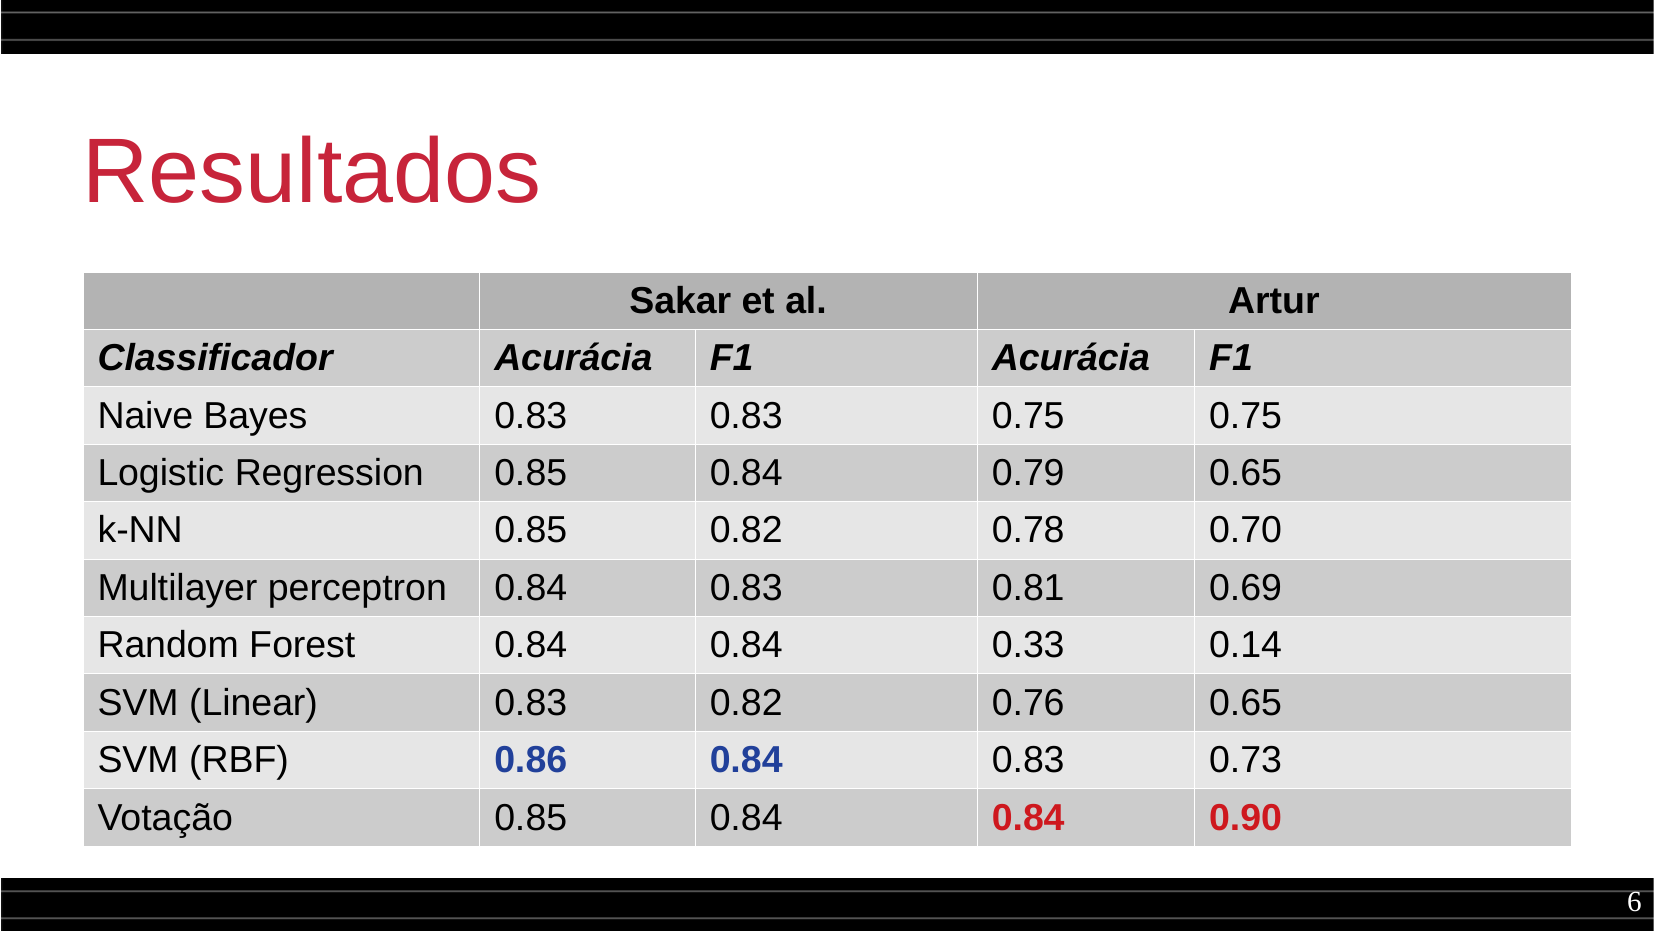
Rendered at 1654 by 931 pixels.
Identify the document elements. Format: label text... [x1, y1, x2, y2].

table_cell 0.83 [480, 387, 695, 444]
table_cell 0.85 [480, 789, 695, 846]
table_header Artur [978, 273, 1571, 329]
table_cell Logistic Regression [84, 445, 479, 501]
table_cell Multilayer perceptron [84, 560, 479, 616]
table_cell 0.90 [1195, 789, 1571, 846]
table_cell SVM (RBF) [84, 732, 479, 788]
table_cell Acurácia [480, 330, 695, 386]
table_cell 0.85 [480, 502, 695, 559]
table_cell k-NN [84, 502, 479, 559]
table_cell 0.75 [1195, 387, 1571, 444]
table_cell 0.84 [480, 560, 695, 616]
table_cell 0.83 [978, 732, 1194, 788]
table_cell 0.65 [1195, 445, 1571, 501]
table_cell 0.33 [978, 617, 1194, 673]
table_cell 0.84 [696, 789, 977, 846]
table_cell SVM (Linear) [84, 674, 479, 731]
table_cell 0.78 [978, 502, 1194, 559]
table_cell 0.84 [696, 732, 977, 788]
table_cell 0.82 [696, 502, 977, 559]
table_cell F1 [696, 330, 977, 386]
table_cell 0.83 [696, 387, 977, 444]
table_cell 0.83 [696, 560, 977, 616]
table_cell Naive Bayes [84, 387, 479, 444]
table_cell 0.70 [1195, 502, 1571, 559]
table_header Sakar et al. [480, 273, 977, 329]
table_cell 0.81 [978, 560, 1194, 616]
table_cell 0.83 [480, 674, 695, 731]
table_cell Random Forest [84, 617, 479, 673]
table_cell Classificador [84, 330, 479, 386]
table_cell 0.14 [1195, 617, 1571, 673]
table_header [84, 273, 479, 329]
table_cell 0.79 [978, 445, 1194, 501]
table_cell 0.86 [480, 732, 695, 788]
table_cell 0.73 [1195, 732, 1571, 788]
title Resultados [82, 92, 1571, 249]
table_cell F1 [1195, 330, 1571, 386]
table_cell 0.84 [696, 445, 977, 501]
table_cell 0.82 [696, 674, 977, 731]
table_cell 0.65 [1195, 674, 1571, 731]
table_cell Acurácia [978, 330, 1194, 386]
table_cell 0.85 [480, 445, 695, 501]
table_cell 0.75 [978, 387, 1194, 444]
picture [1, 878, 1654, 931]
table_cell 0.84 [480, 617, 695, 673]
table_cell 0.69 [1195, 560, 1571, 616]
table_cell 0.76 [978, 674, 1194, 731]
table_cell 0.84 [978, 789, 1194, 846]
picture [1, 0, 1654, 54]
table_cell 0.84 [696, 617, 977, 673]
table_cell Votação [84, 789, 479, 846]
